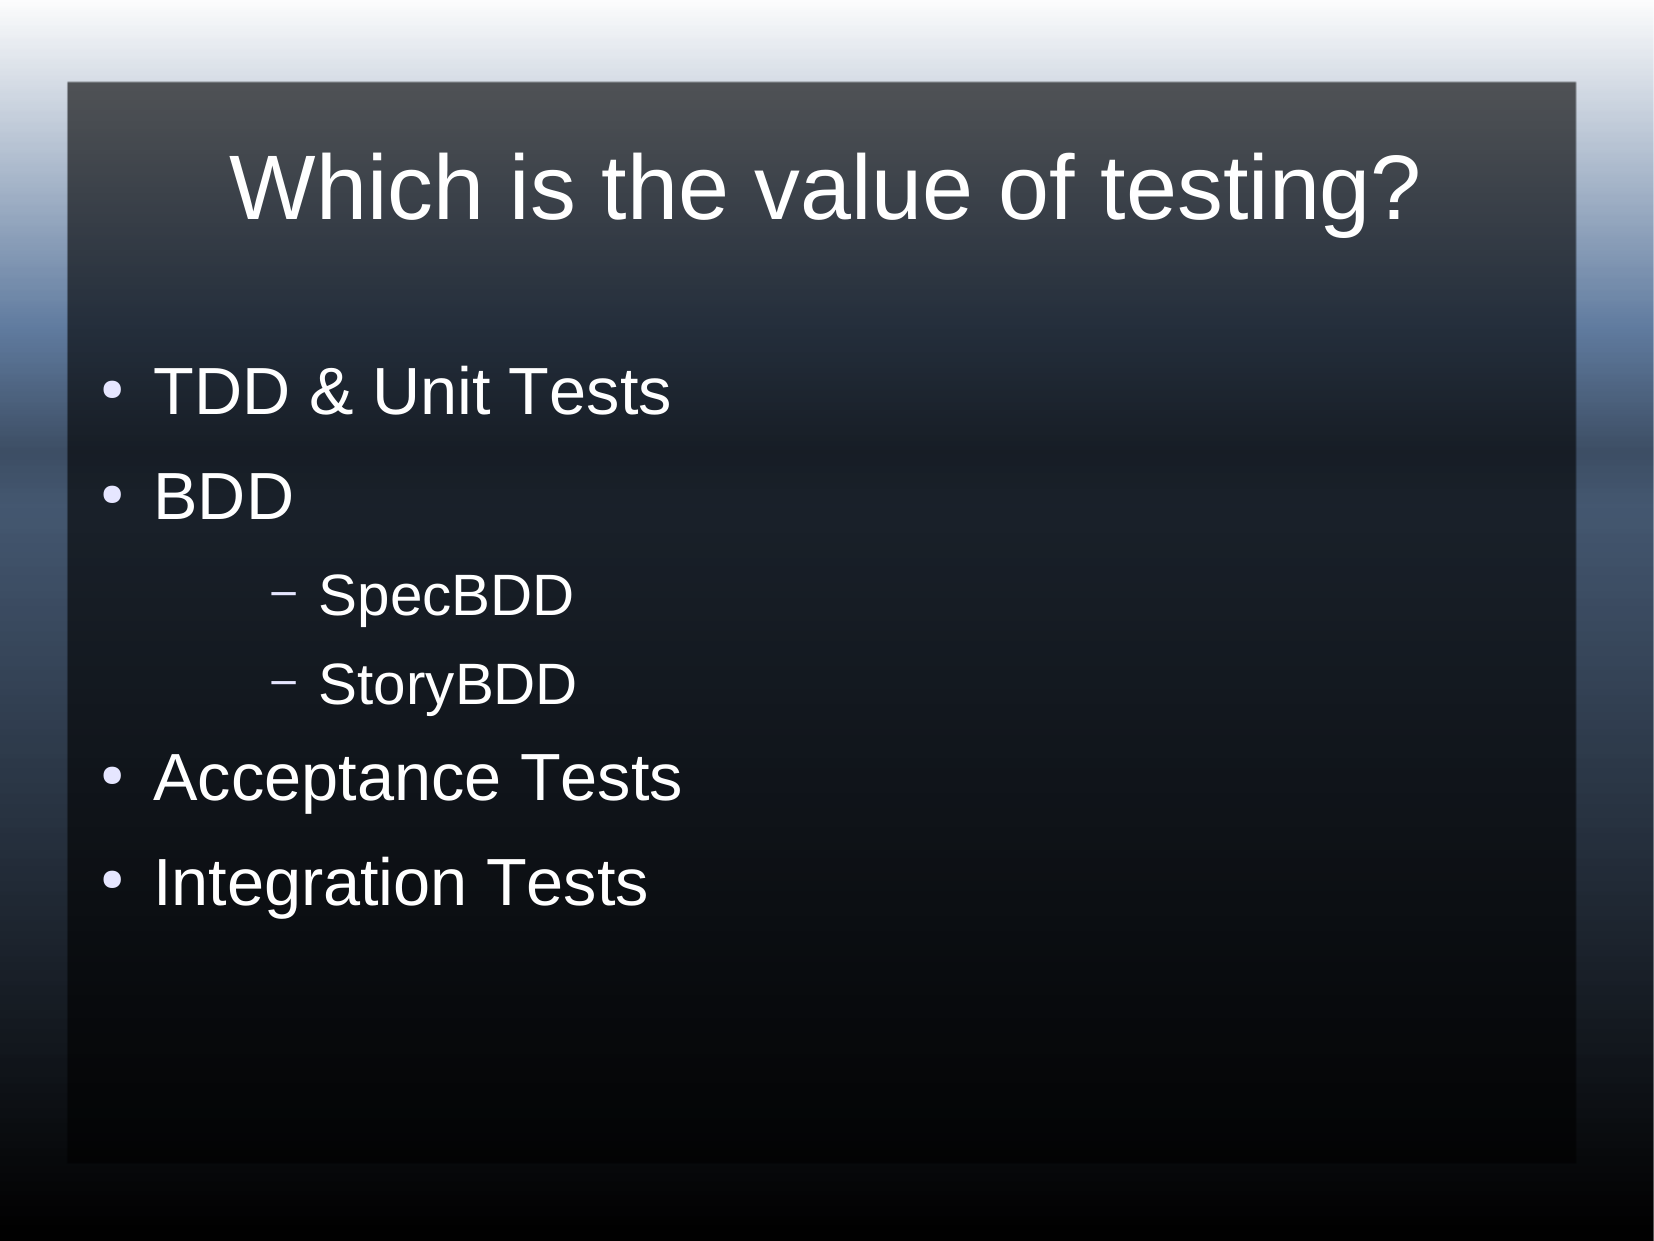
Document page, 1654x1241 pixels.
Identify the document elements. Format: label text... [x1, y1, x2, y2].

title Which is the value of testing? [82, 84, 1571, 292]
list TDD & Unit Tests BDD SpecBDD StoryBDD Acceptance Tests Integration Tests [82, 354, 1571, 1074]
picture [0, 0, 1654, 1241]
